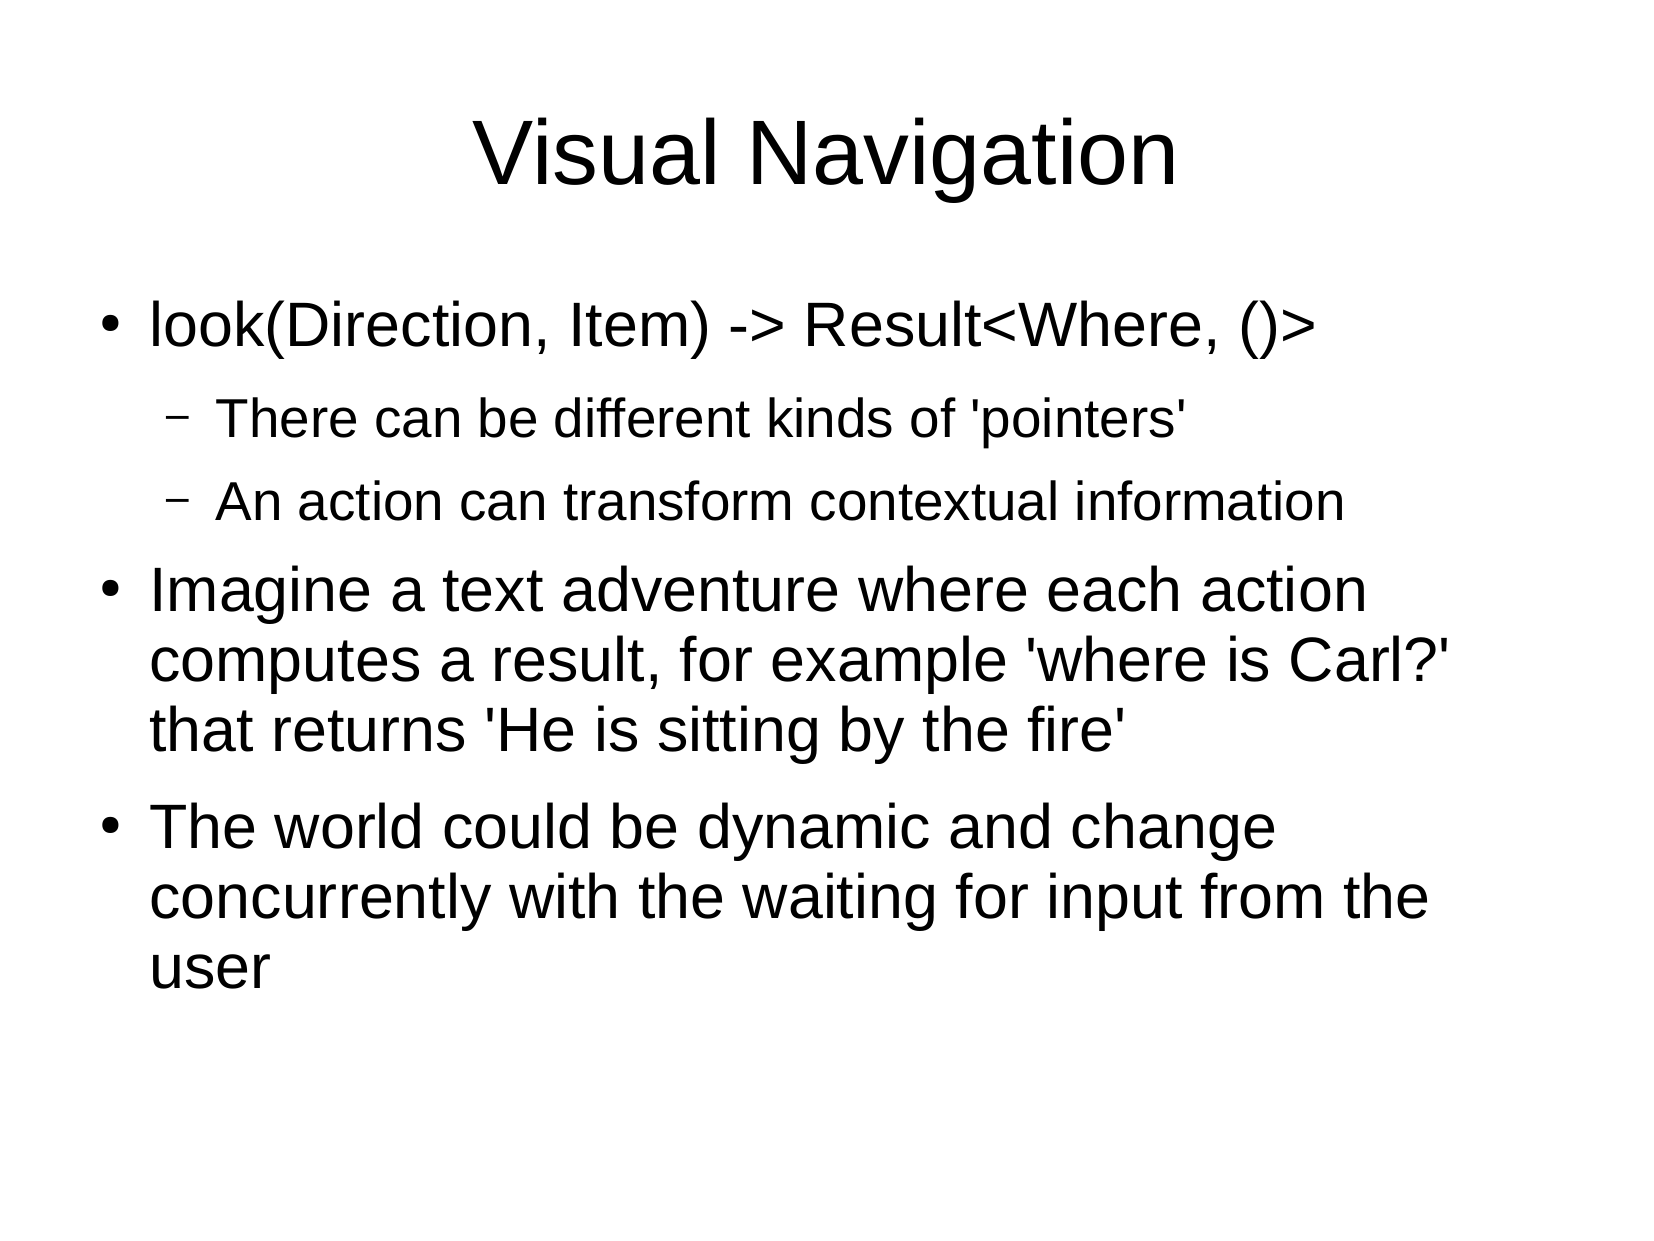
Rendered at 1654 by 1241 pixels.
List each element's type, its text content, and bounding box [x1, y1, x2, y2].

list look(Direction, Item) -> Result<Where, ()> There can be different kinds of 'pointers' An action can transform contextual information Imagine a text adventure where each action computes a result, for example 'where is Carl?' that returns 'He is sitting by the fire' The world could be dynamic and change concurrently with the waiting for input from the user [82, 290, 1571, 1010]
title Visual Navigation [82, 49, 1571, 257]
